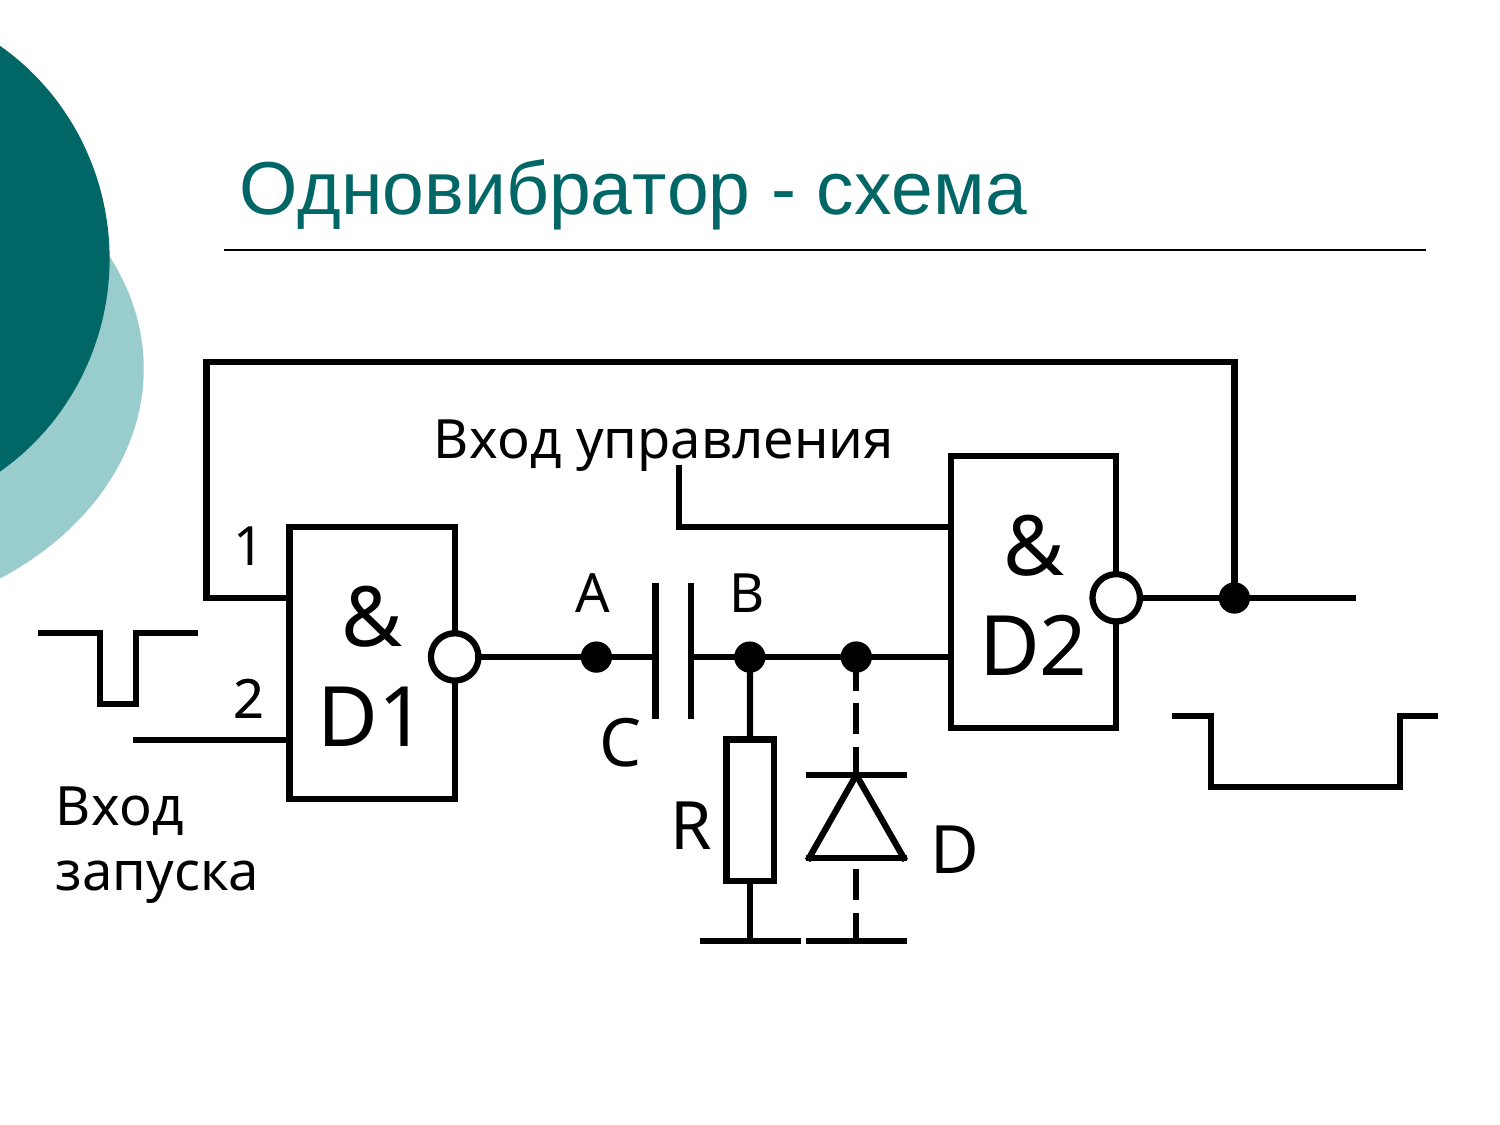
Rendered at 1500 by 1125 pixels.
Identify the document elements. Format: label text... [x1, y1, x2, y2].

text_box D [915, 798, 999, 895]
text_box [726, 739, 774, 882]
text_box [1092, 574, 1140, 622]
text_box R [655, 774, 739, 871]
title Одновибратор - схема [224, 49, 1425, 237]
text_box Вход запуска [41, 763, 313, 909]
text_box & D2 [950, 456, 1117, 728]
text_box B [714, 550, 786, 632]
text_box & D1 [289, 527, 455, 799]
text_box A [560, 550, 632, 632]
text_box Вход управления [419, 397, 963, 478]
text_box C [584, 692, 656, 788]
text_box 1 [218, 503, 290, 584]
text_box [430, 633, 479, 681]
text_box 2 [218, 657, 290, 738]
